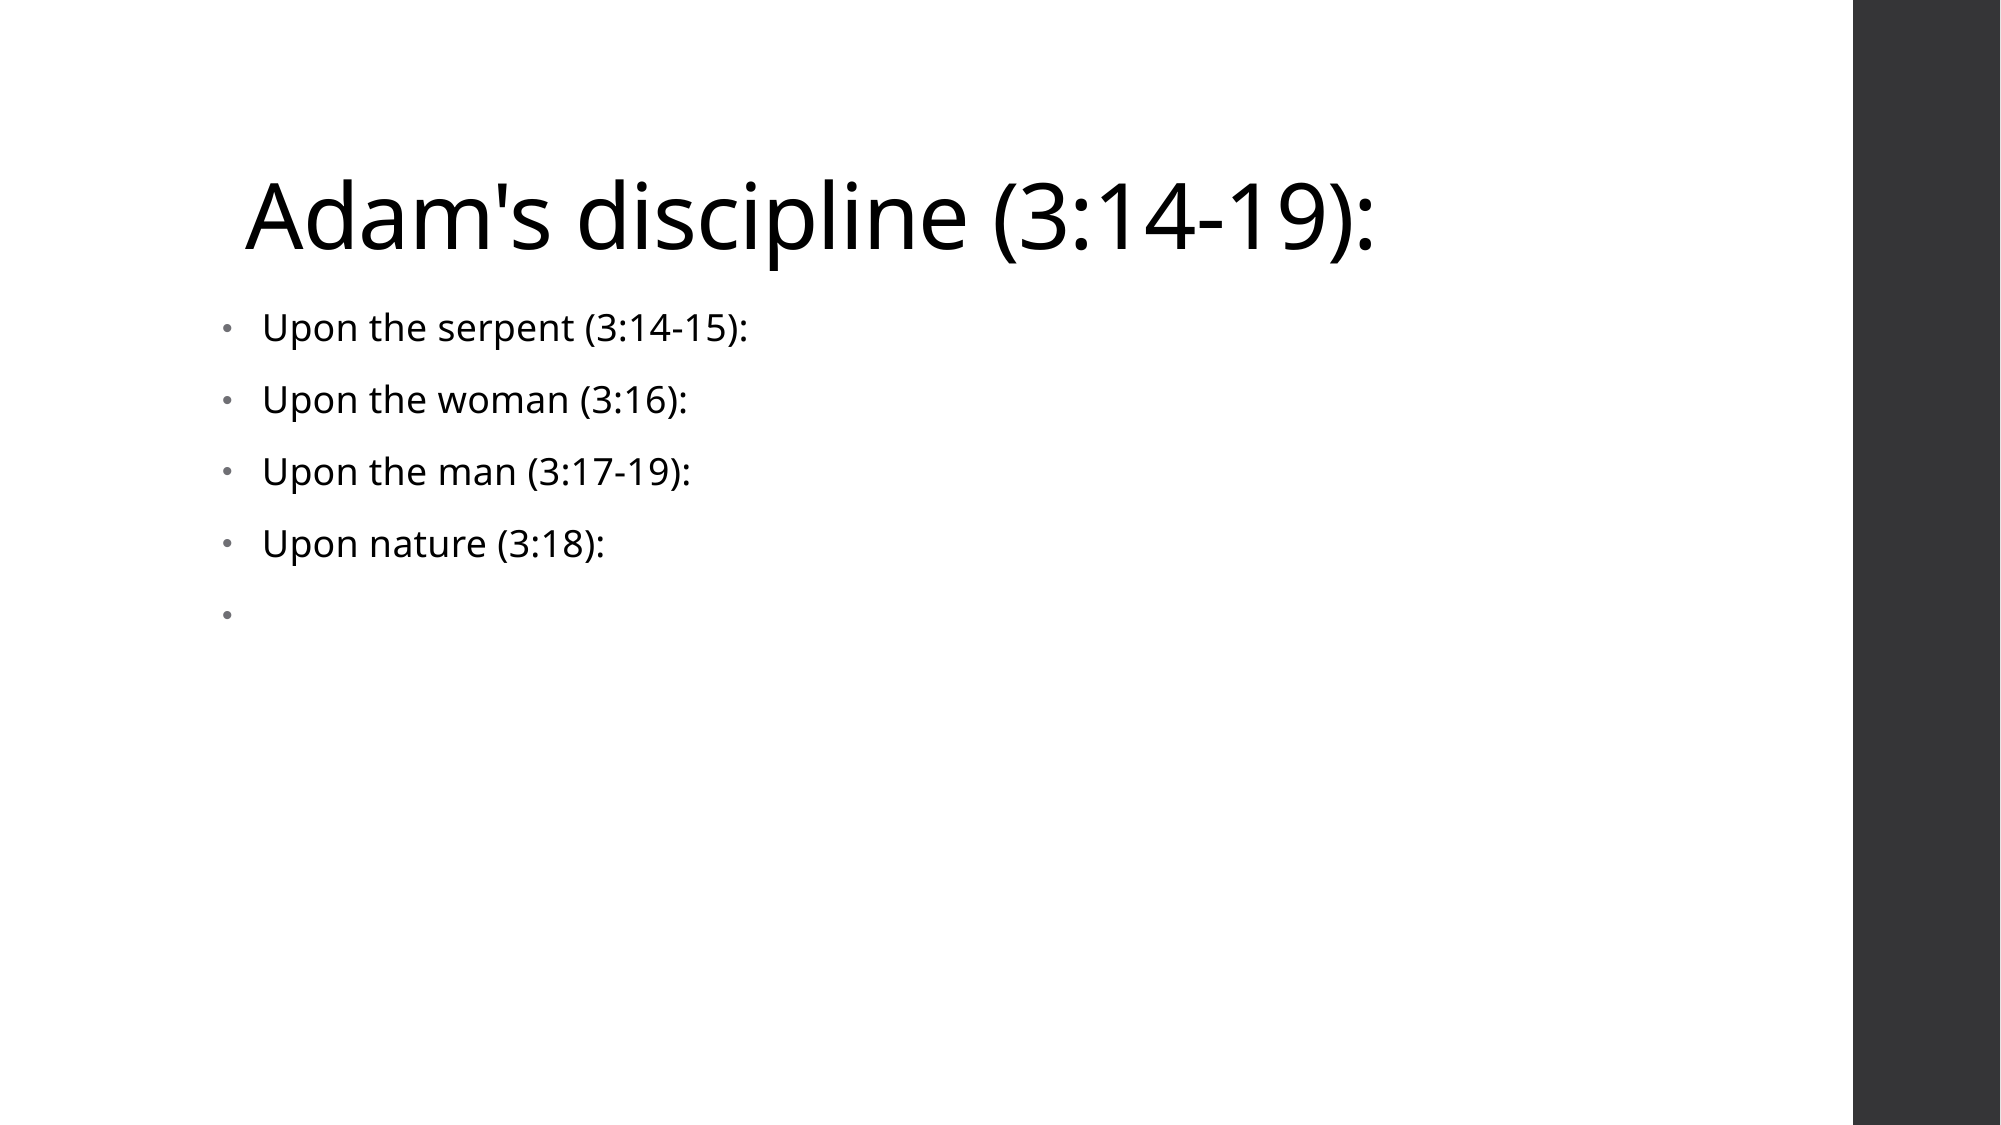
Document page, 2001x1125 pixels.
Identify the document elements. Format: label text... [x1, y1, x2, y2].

list Upon the serpent (3:14-15): Upon the woman (3:16): Upon the man (3:17-19): Upon nature (3:18): [206, 299, 1617, 1014]
title Adam's discipline (3:14-19): [206, 60, 1797, 278]
